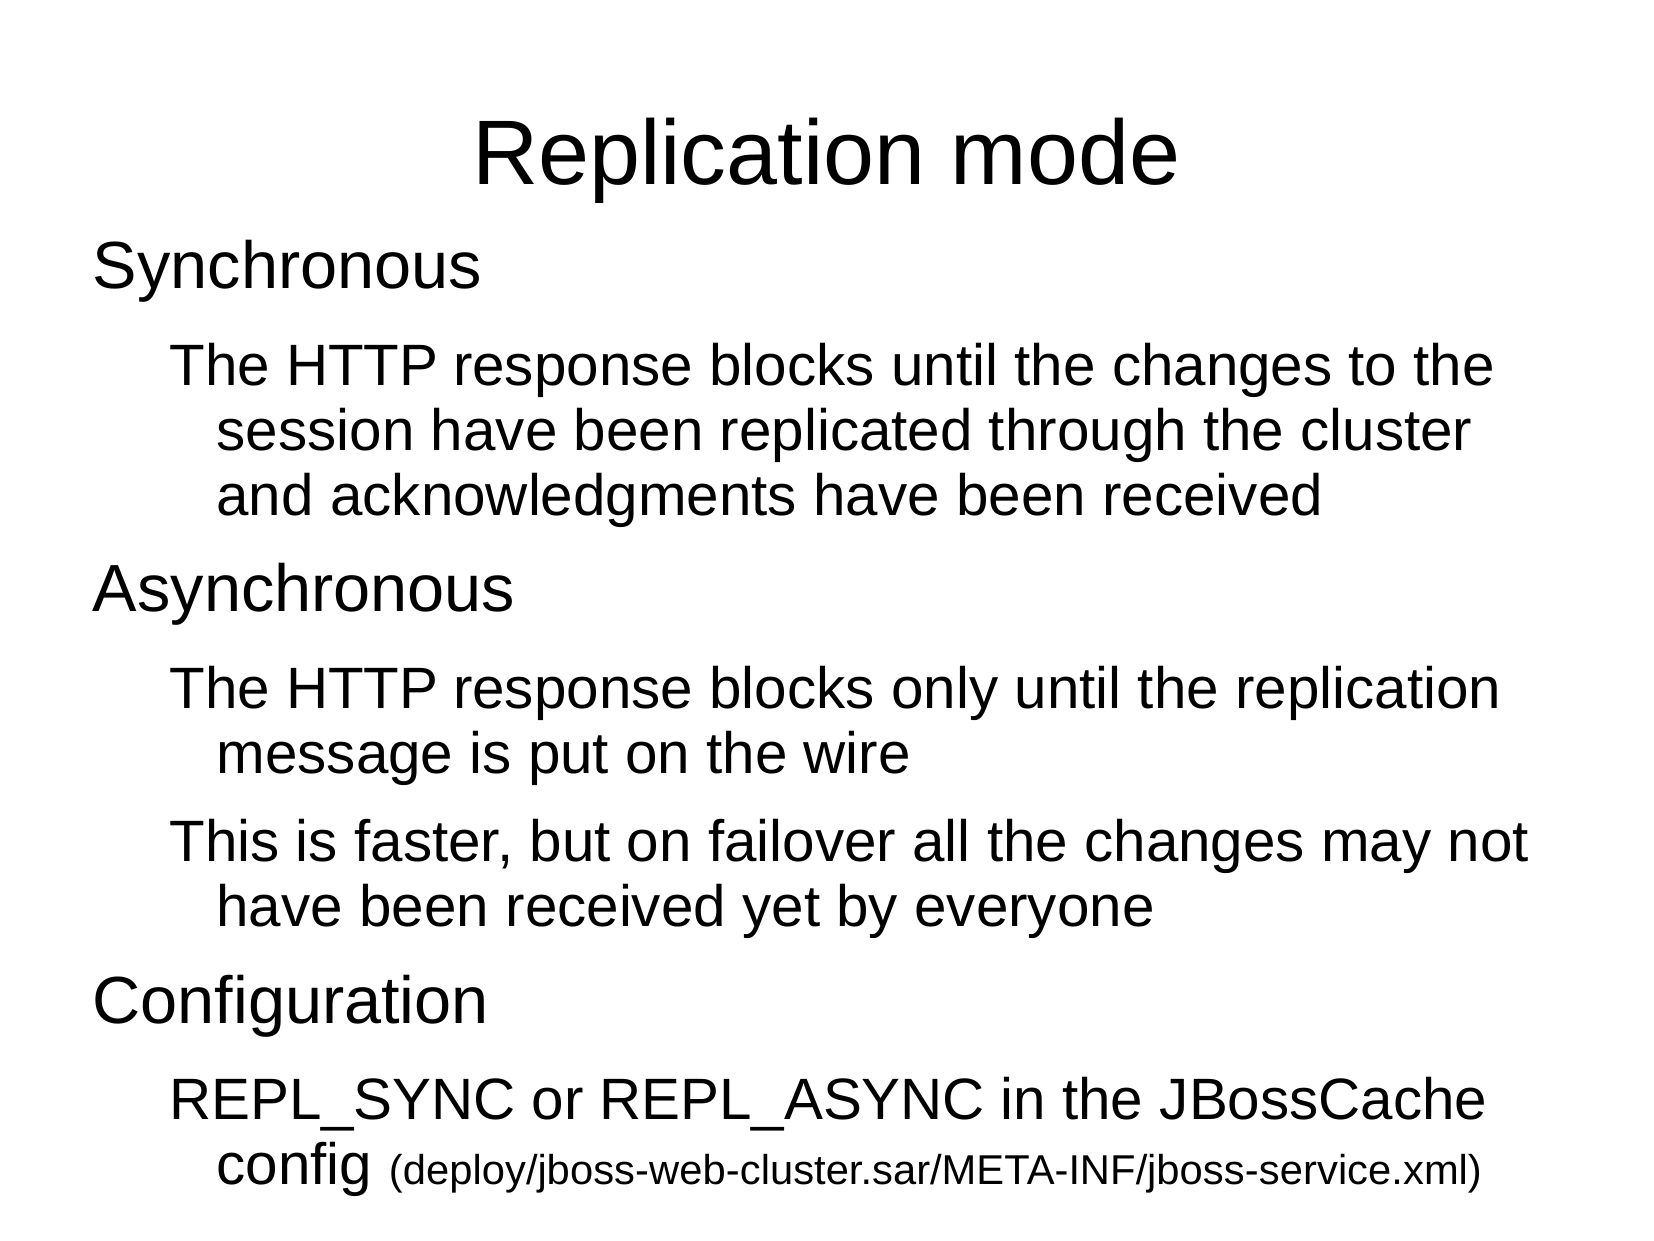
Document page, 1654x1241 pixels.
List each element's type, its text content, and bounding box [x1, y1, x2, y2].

list Synchronous The HTTP response blocks until the changes to the session have been replicated through the cluster and acknowledgments have been received Asynchronous The HTTP response blocks only until the replication message is put on the wire This is faster, but on failover all the changes may not have been received yet by everyone Configuration REPL_SYNC or REPL_ASYNC in the JBossCache config (deploy/jboss-web-cluster.sar/META-INF/jboss-service.xml) [75, 228, 1564, 1198]
title Replication mode [82, 56, 1571, 250]
